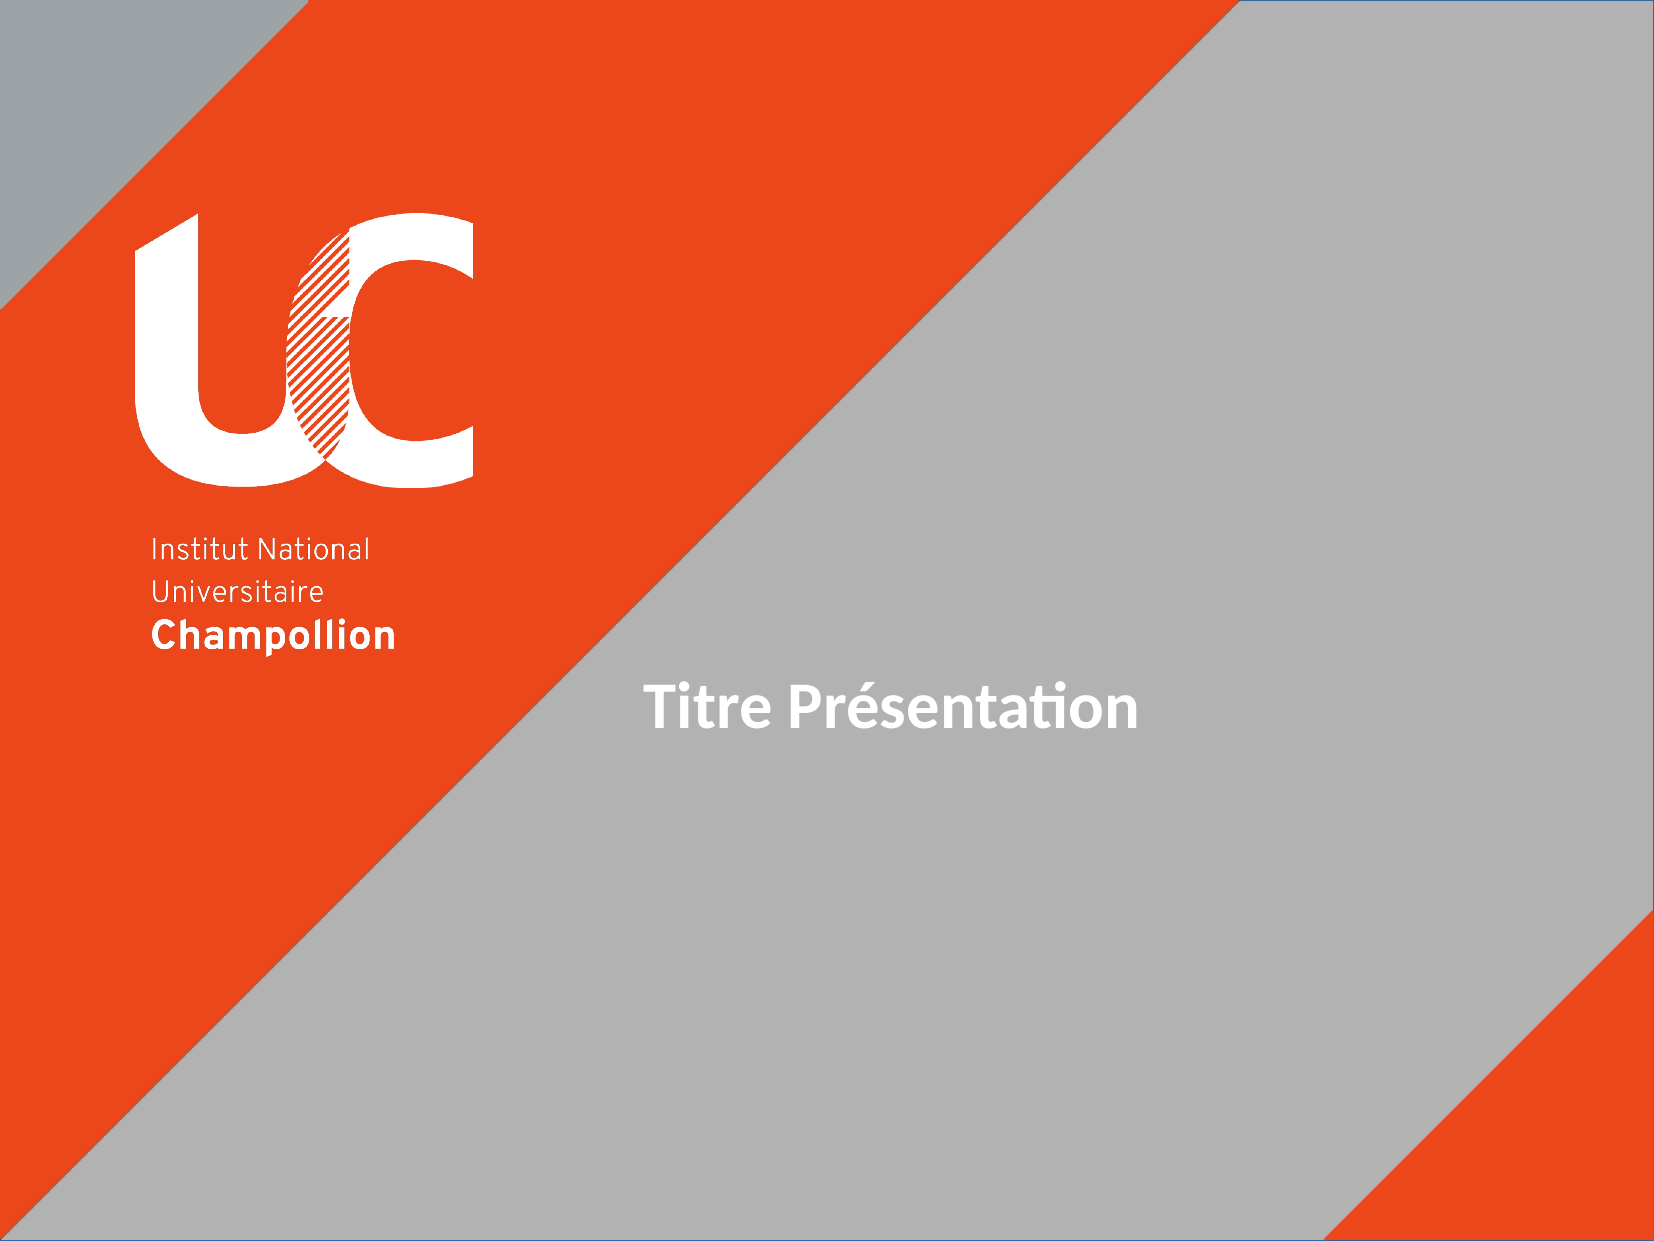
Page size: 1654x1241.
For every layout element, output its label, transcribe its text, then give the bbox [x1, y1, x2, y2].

picture [0, 0, 1241, 1241]
title Titre Présentation [643, 608, 1577, 816]
